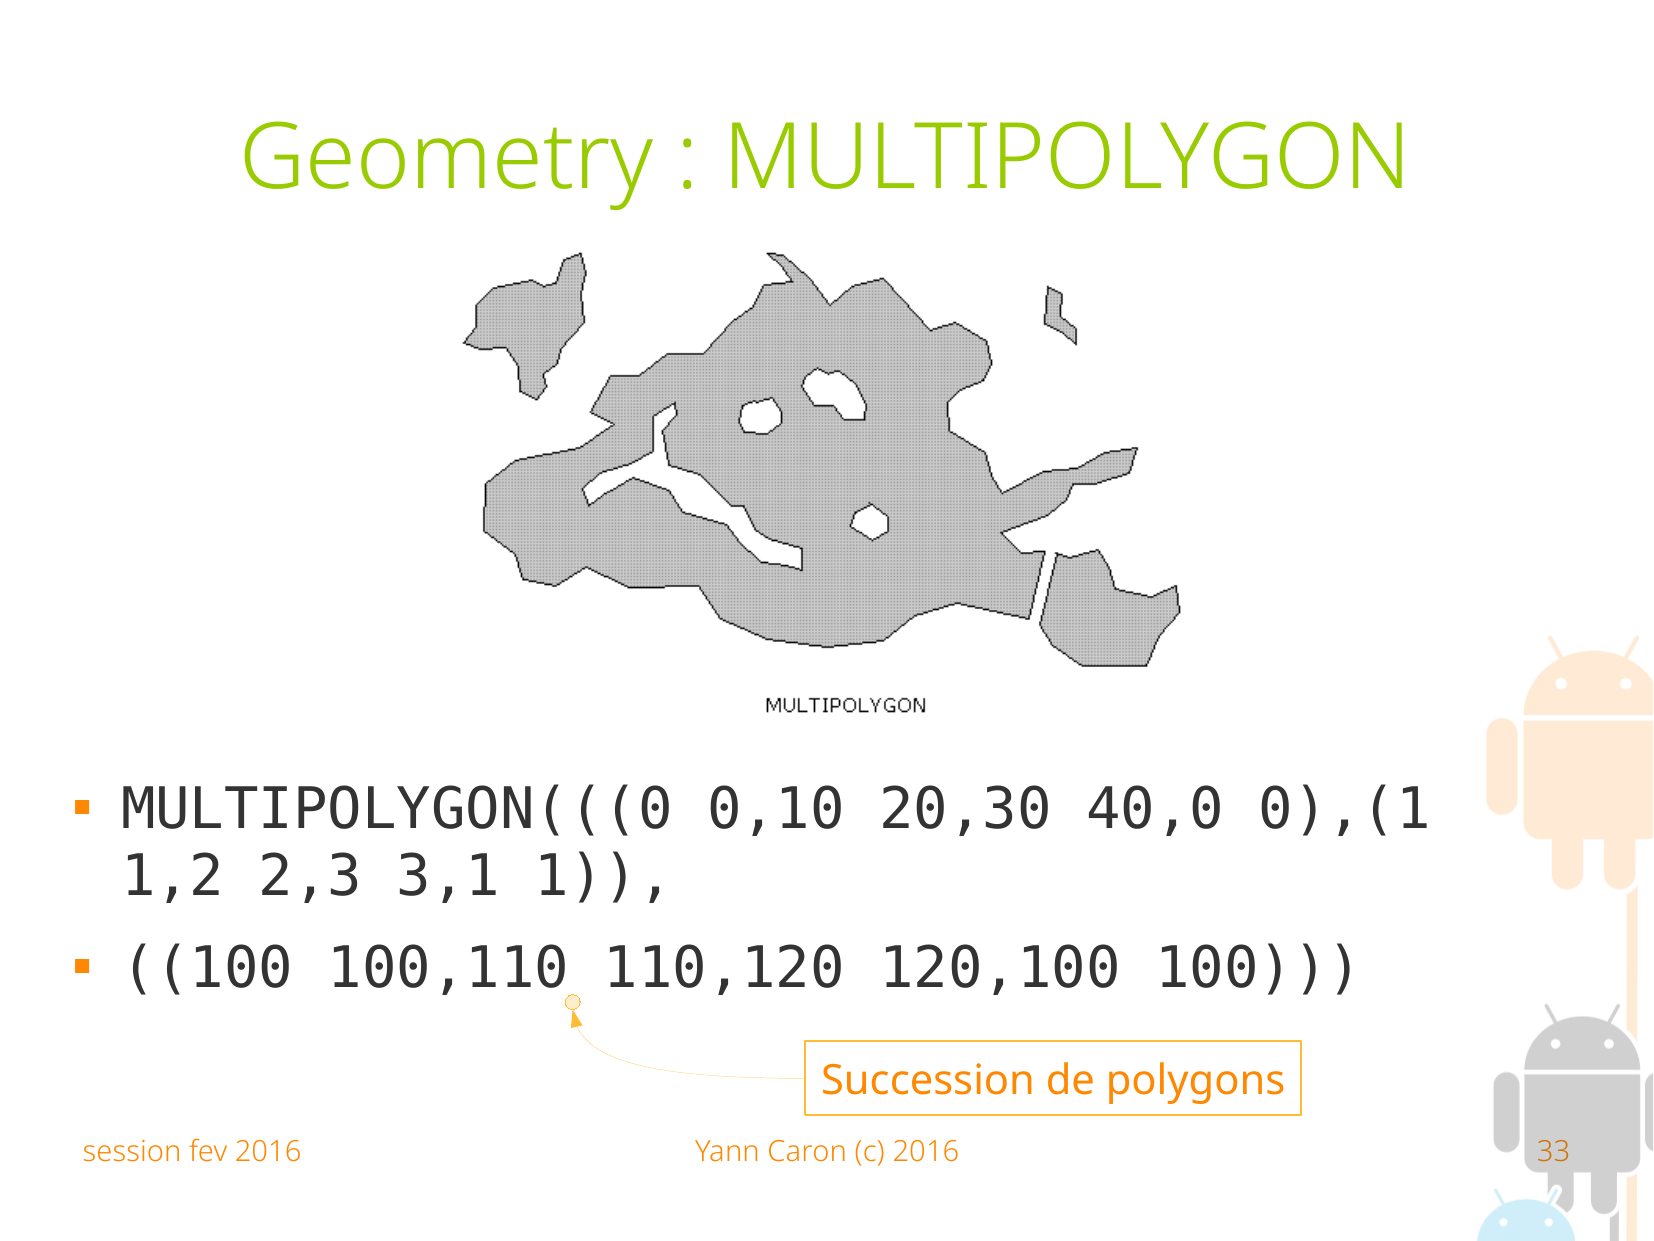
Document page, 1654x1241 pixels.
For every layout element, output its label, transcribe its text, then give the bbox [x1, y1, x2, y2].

picture [240, 239, 1654, 1241]
list MULTIPOLYGON(((0 0,10 20,30 40,0 0),(1 1,2 2,3 3,1 1)), ((100 100,110 110,120 120,100 100))) [60, 775, 1548, 1006]
title Geometry : MULTIPOLYGON [82, 49, 1571, 257]
text_box [565, 994, 581, 1010]
picture [806, 1042, 1300, 1114]
text_box Succession de polygons [805, 1041, 1294, 1108]
